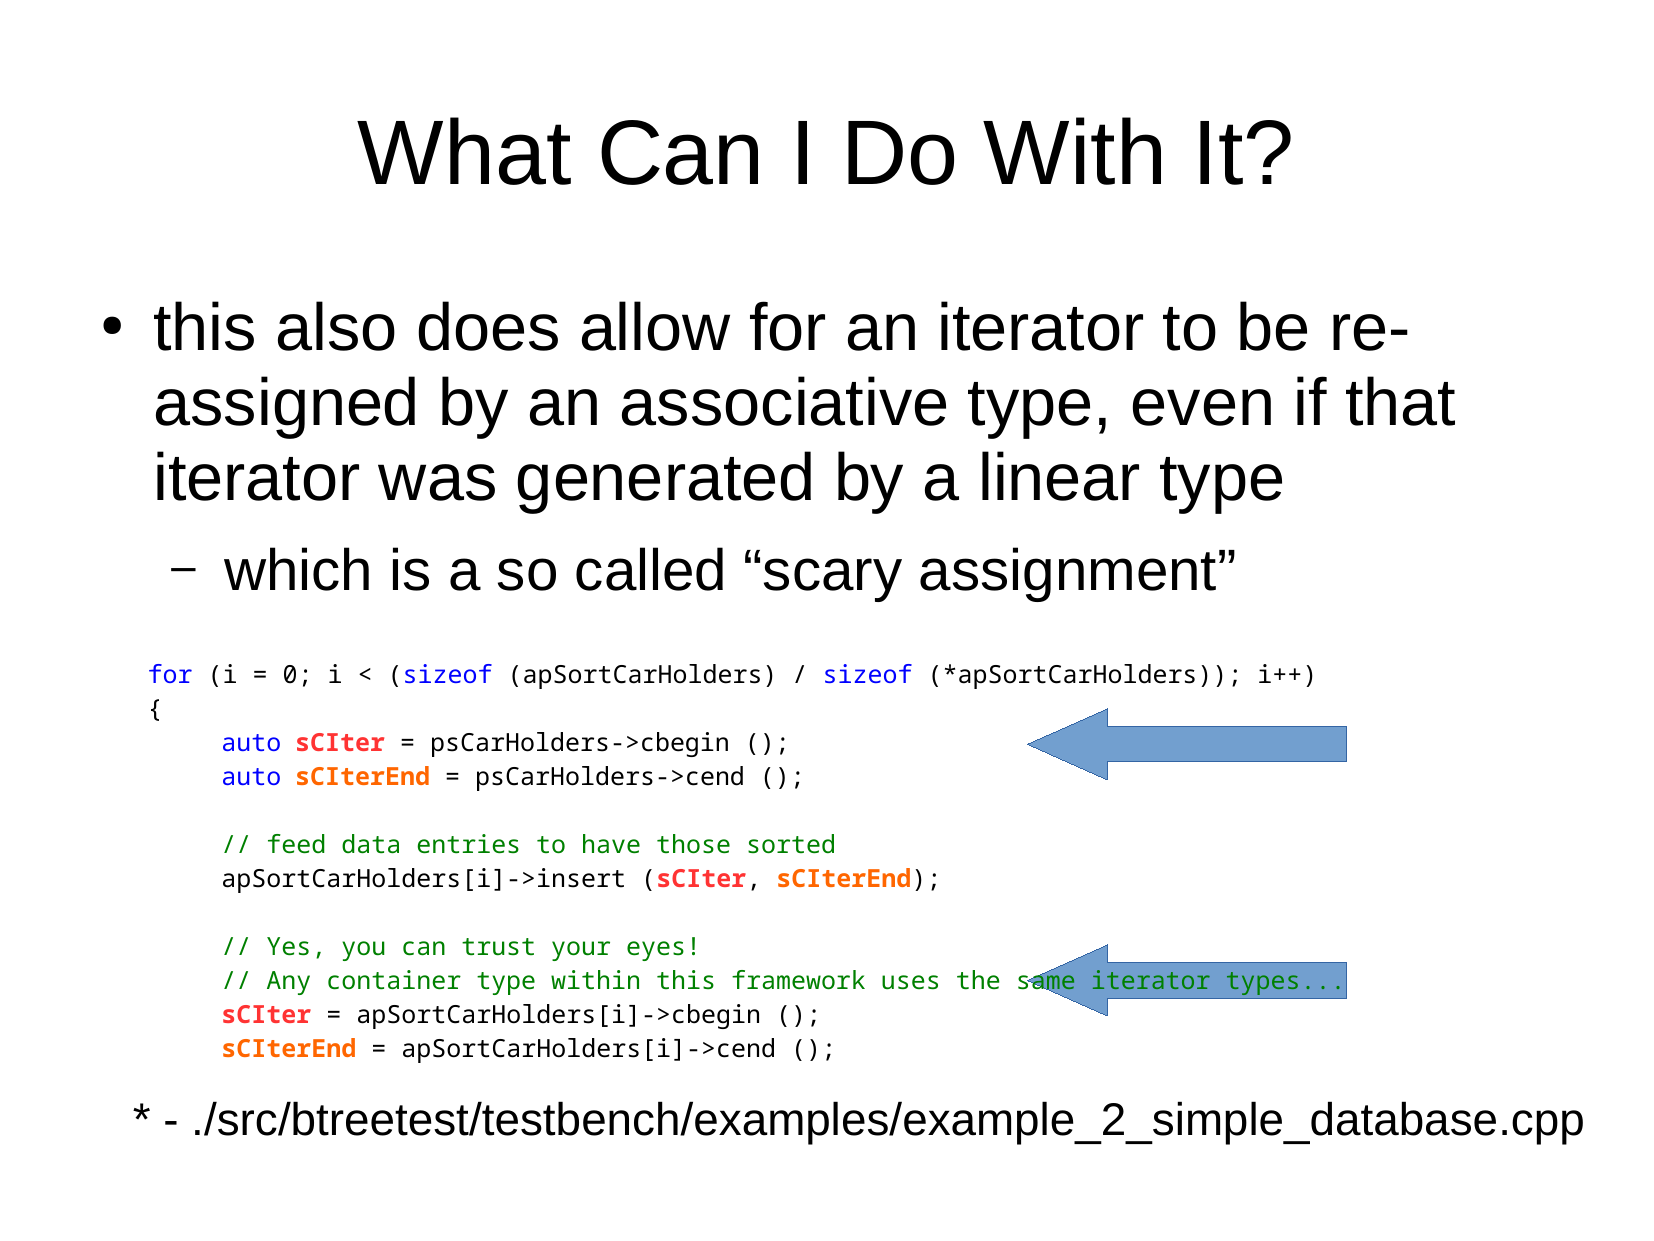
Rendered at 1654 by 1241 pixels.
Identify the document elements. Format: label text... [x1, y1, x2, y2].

text_box for (i = 0; i < (sizeof (apSortCarHolders) / sizeof (*apSortCarHolders)); i++) { auto sCIter = psCarHolders->cbegin (); auto sCIterEnd = psCarHolders->cend (); // feed data entries to have those sorted apSortCarHolders[i]->insert (sCIter, sCIterEnd); // Yes, you can trust your eyes! // Any container type within this framework uses the same iterator types... sCIter = apSortCarHolders[i]->cbegin (); sCIterEnd = apSortCarHolders[i]->cend (); [59, 649, 1512, 1087]
list this also does allow for an iterator to be re-assigned by an associative type, even if that iterator was generated by a linear type which is a so called “scary assignment” [82, 290, 1571, 1010]
title What Can I Do With It? [82, 49, 1571, 257]
text_box * - ./src/btreetest/testbench/examples/example_2_simple_database.cpp [82, 1086, 1619, 1170]
